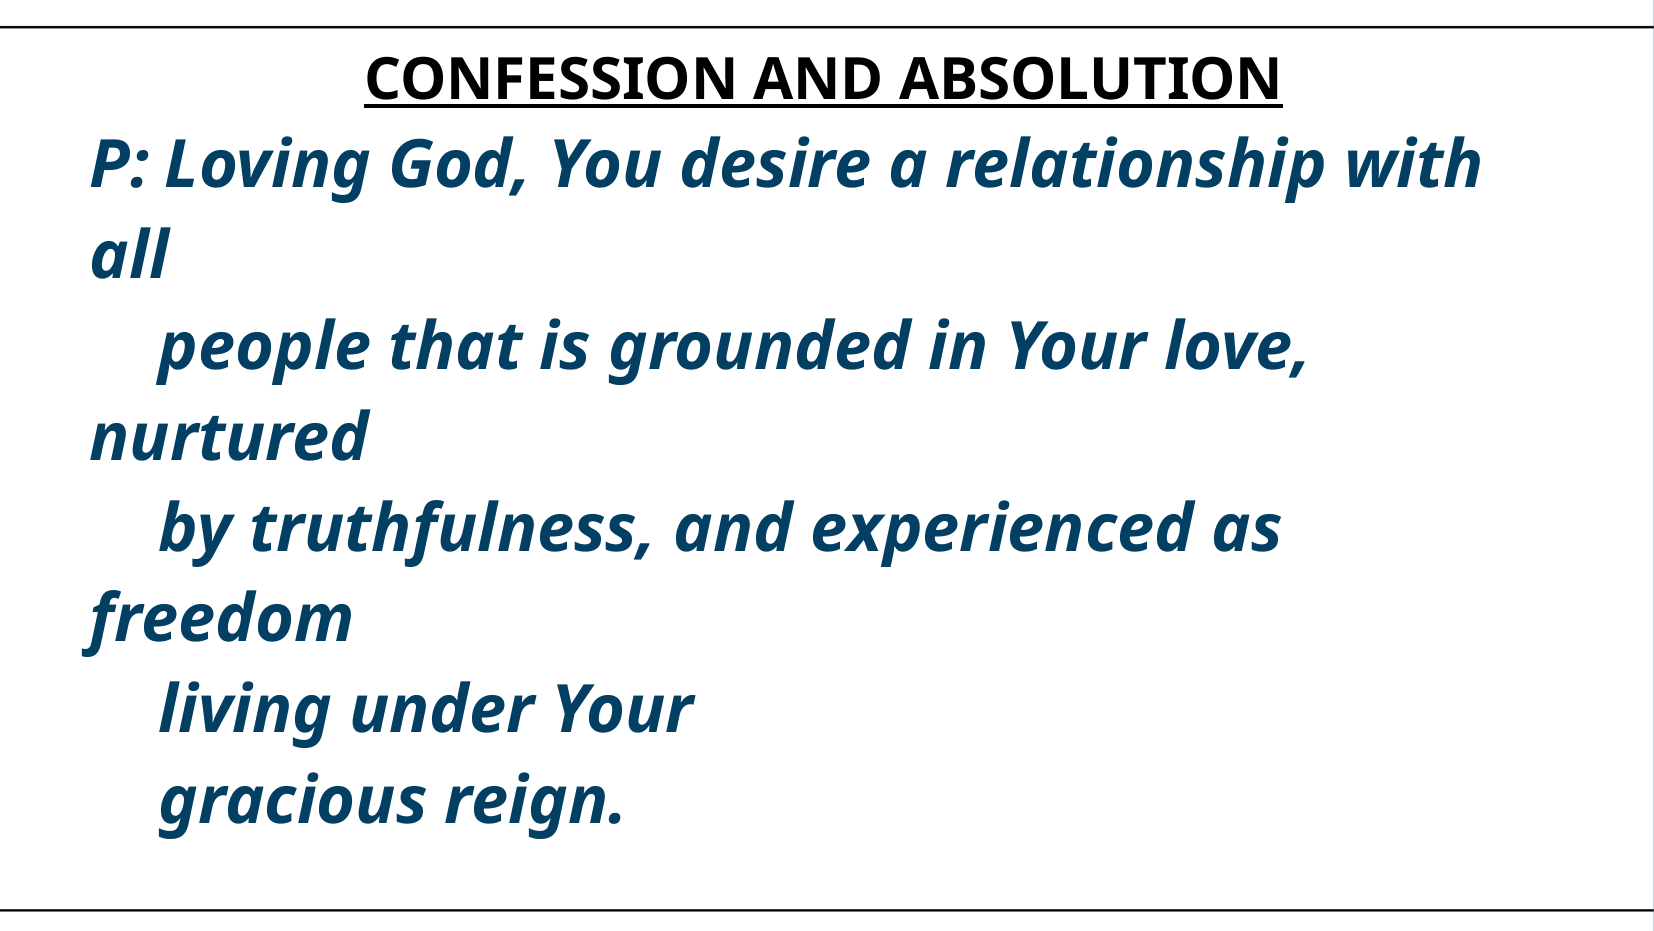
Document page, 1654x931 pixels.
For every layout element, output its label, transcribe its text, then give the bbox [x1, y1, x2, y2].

text_box CONFESSION AND ABSOLUTION P: Loving God, You desire a relationship with all people that is grounded in Your love, nurtured by truthfulness, and experienced as freedom living under Your gracious reign. [75, 30, 1573, 566]
picture [0, 0, 1654, 931]
